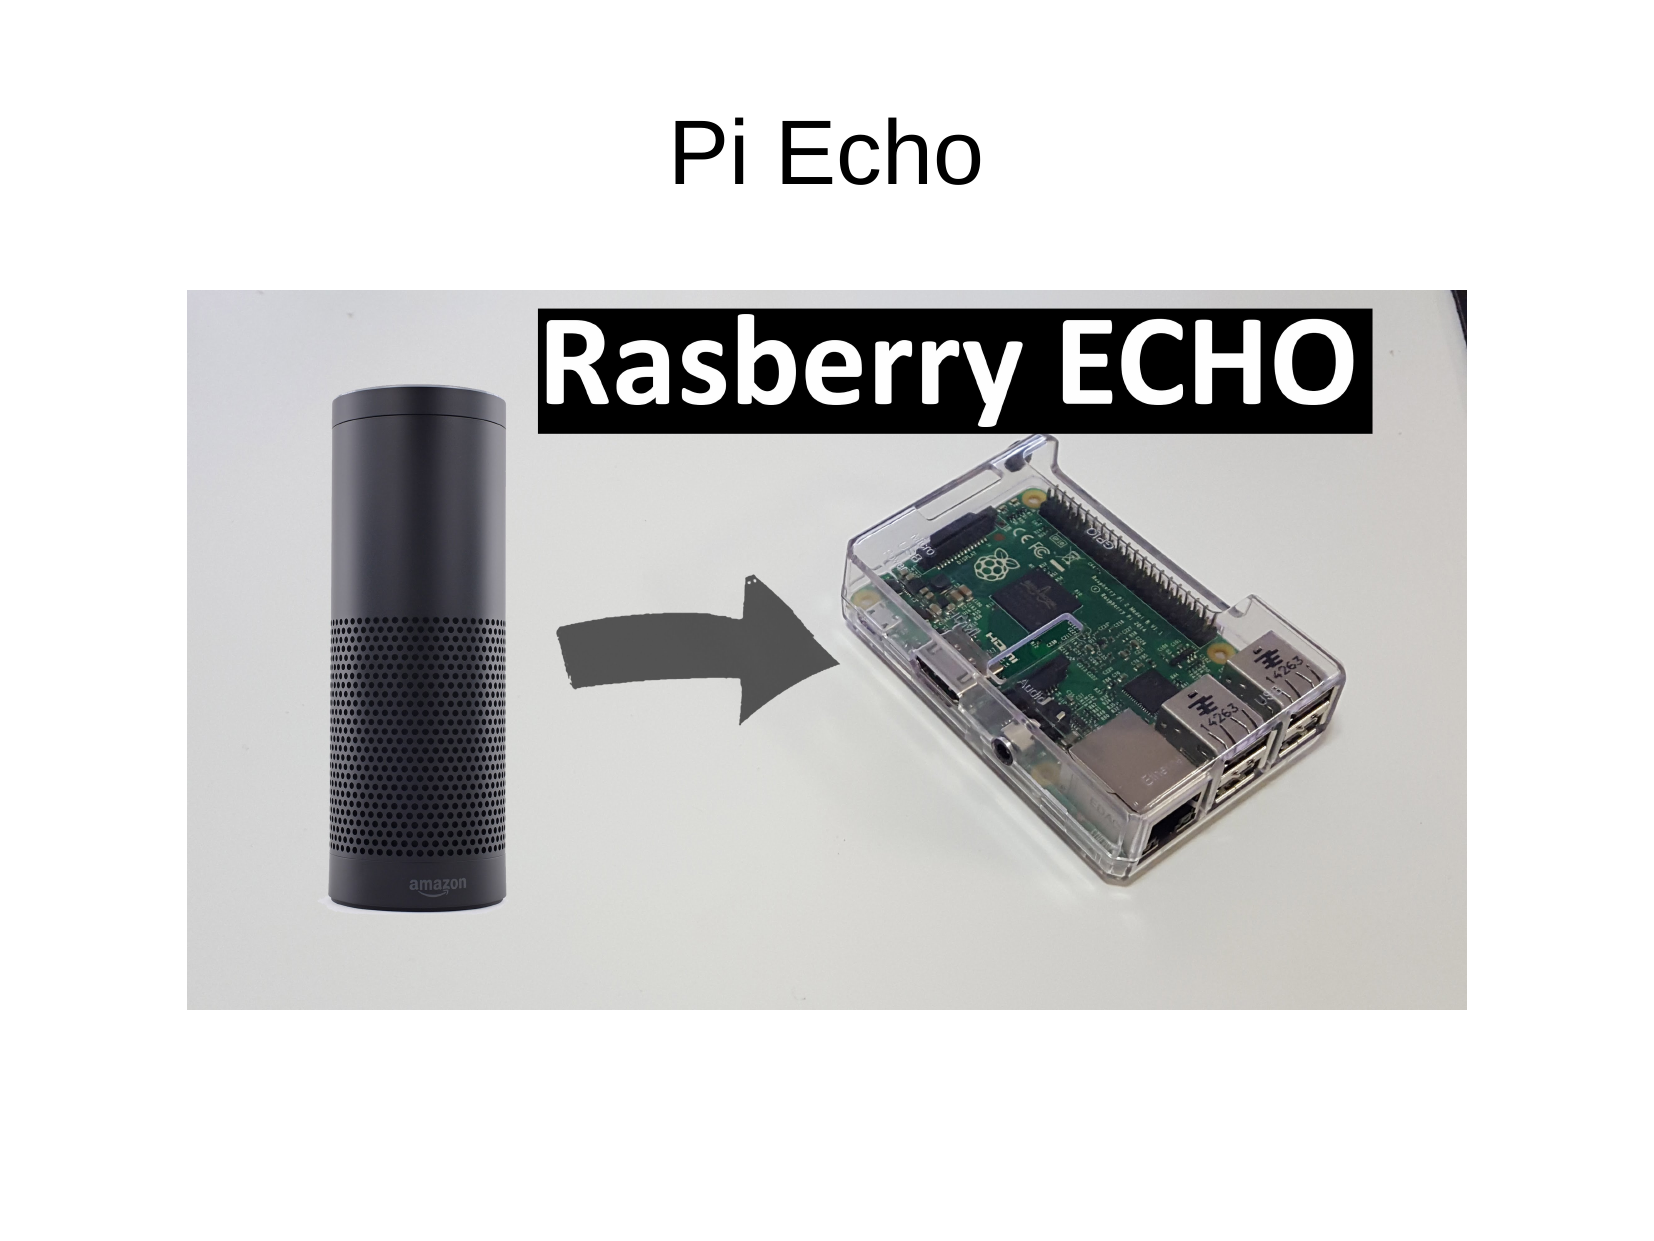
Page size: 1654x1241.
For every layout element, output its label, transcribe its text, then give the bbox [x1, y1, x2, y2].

title Pi Echo [82, 49, 1571, 257]
picture [187, 290, 1467, 1010]
